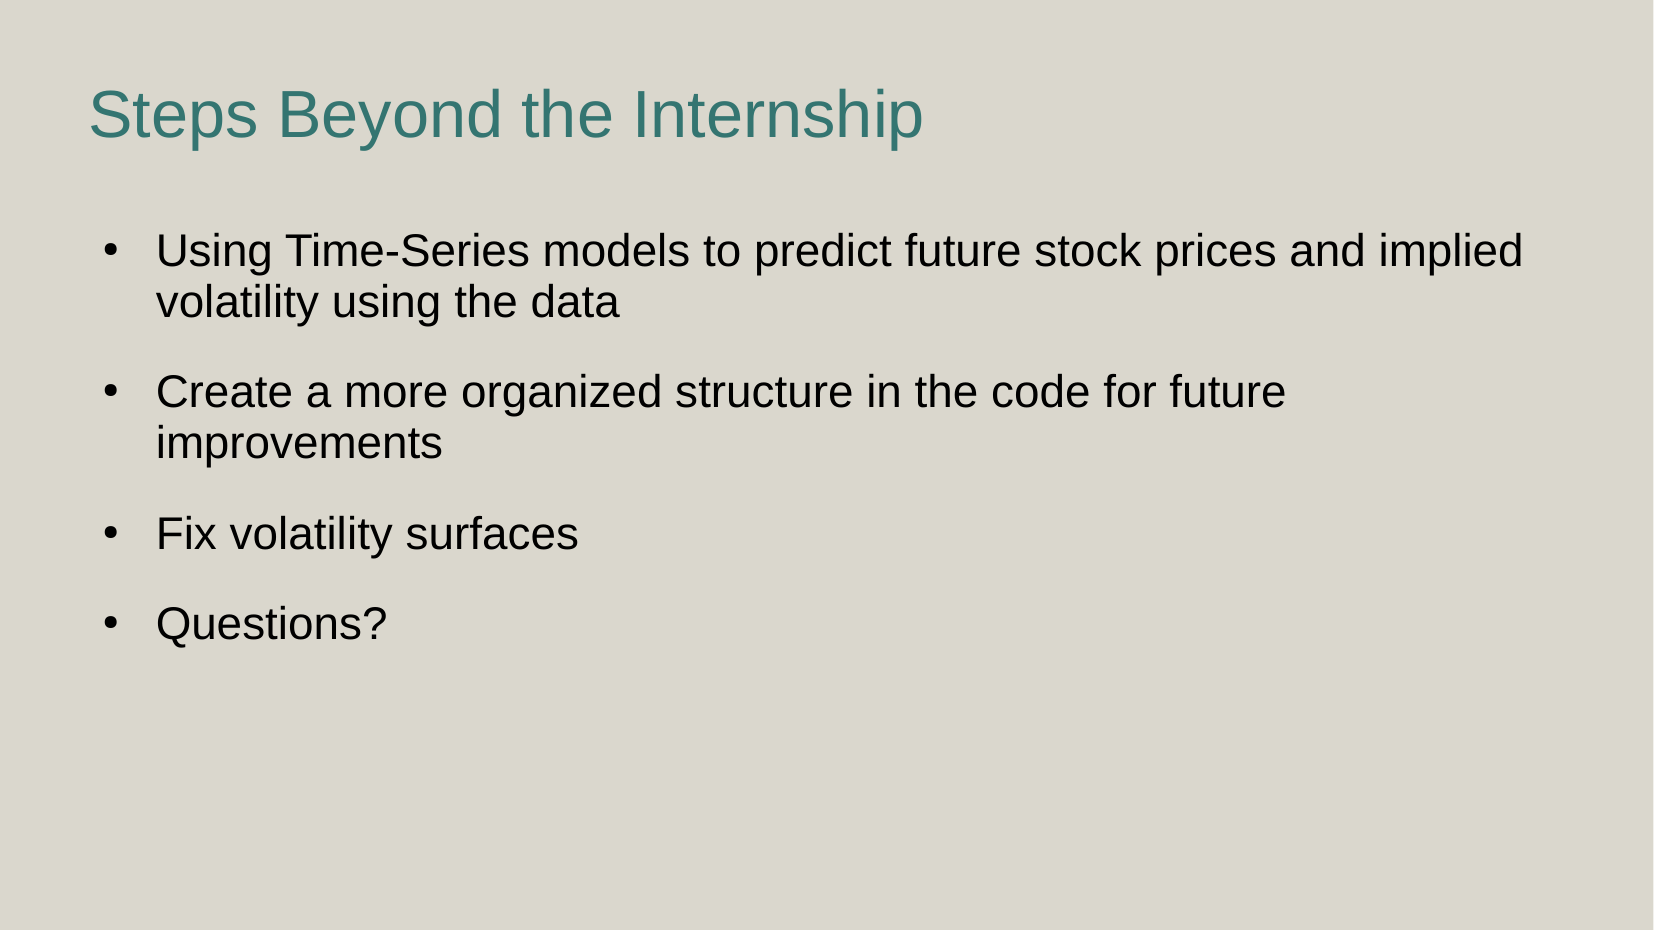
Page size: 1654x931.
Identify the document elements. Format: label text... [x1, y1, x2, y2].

list Using Time-Series models to predict future stock prices and implied volatility using the data Create a more organized structure in the code for future improvements Fix volatility surfaces Questions? [84, 224, 1577, 741]
title Steps Beyond the Internship [88, 37, 1577, 193]
